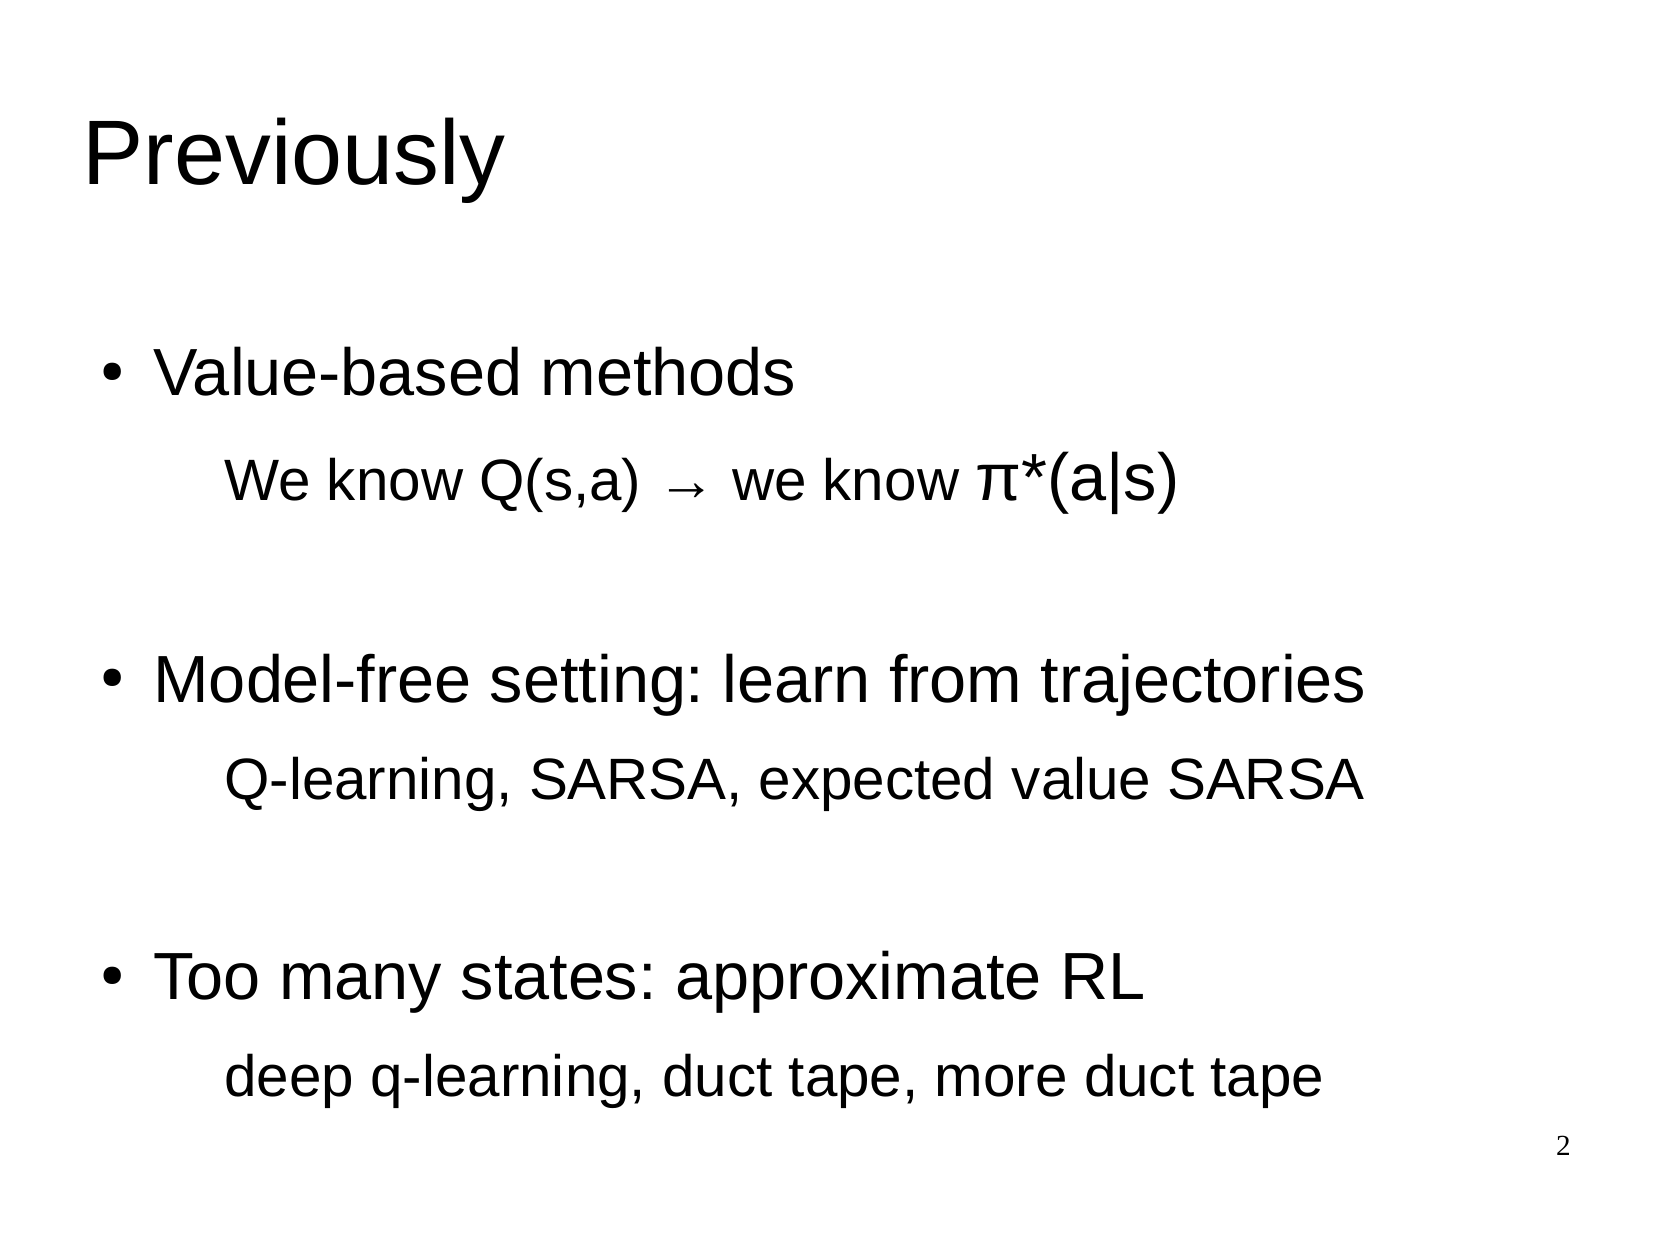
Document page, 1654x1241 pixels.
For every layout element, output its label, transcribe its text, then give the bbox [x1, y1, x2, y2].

list Value-based methods We know Q(s,a) → we know π*(a|s) Model-free setting: learn from trajectories Q-learning, SARSA, expected value SARSA Too many states: approximate RL deep q-learning, duct tape, more duct tape [82, 231, 1571, 1179]
title Previously [82, 49, 1571, 231]
